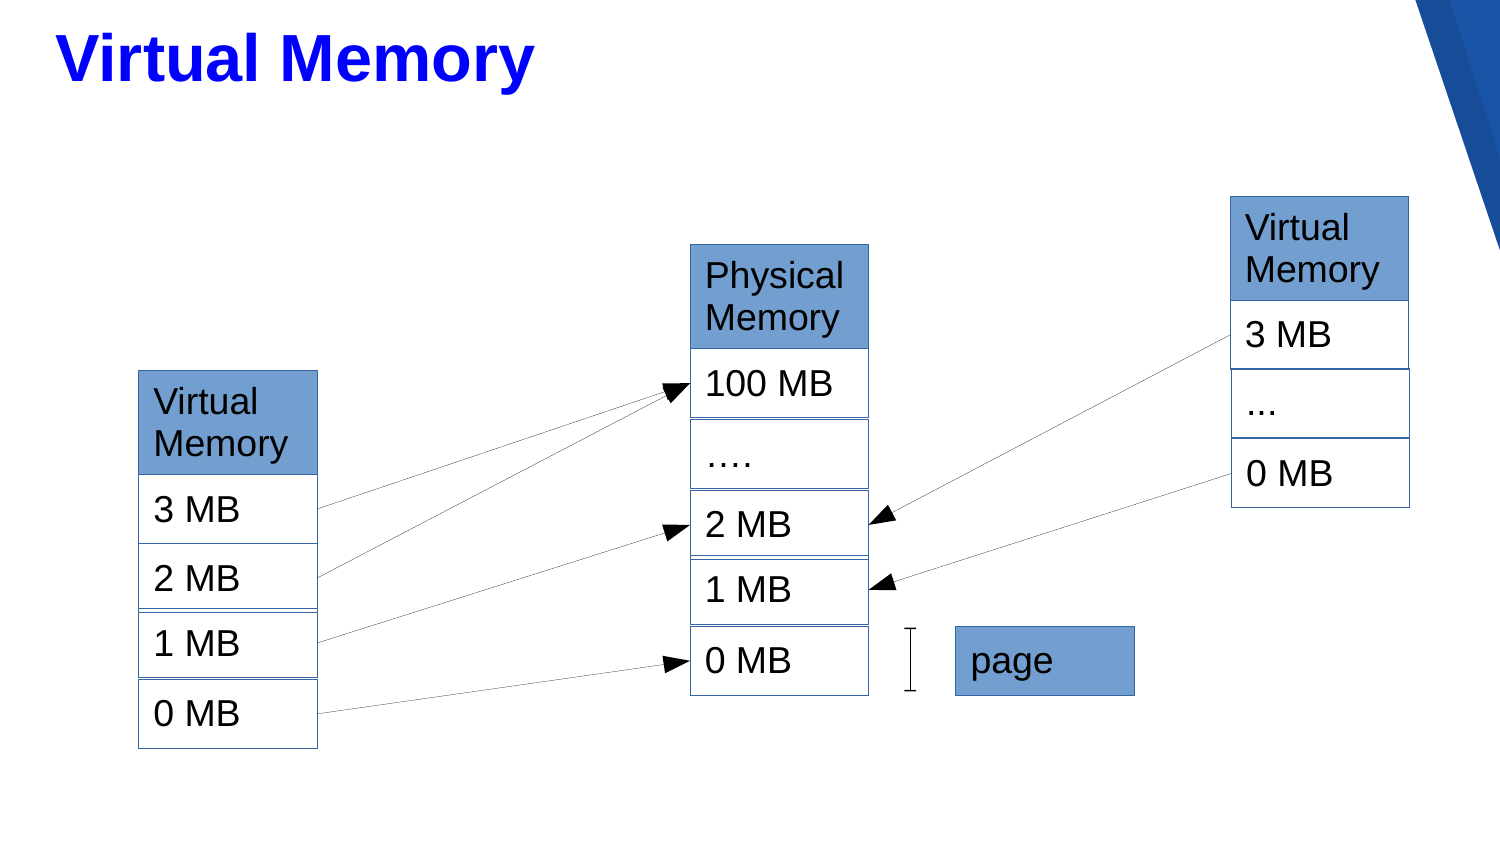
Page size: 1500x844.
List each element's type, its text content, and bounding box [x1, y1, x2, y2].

text_box 0 MB [1231, 438, 1410, 508]
text_box 1 MB [138, 613, 318, 678]
title Virtual Memory [40, 30, 638, 110]
text_box 2 MB [690, 490, 869, 560]
text_box page [955, 626, 1135, 696]
text_box 3 MB [1230, 300, 1409, 370]
text_box 0 MB [690, 626, 869, 696]
text_box ... [1231, 368, 1410, 438]
text_box Physical Memory [690, 244, 869, 349]
text_box 1 MB [690, 560, 869, 625]
text_box 3 MB [138, 474, 318, 544]
text_box Virtual Memory [138, 370, 318, 474]
text_box 100 MB [690, 349, 869, 418]
text_box 0 MB [138, 679, 318, 749]
text_box Virtual Memory [1230, 196, 1409, 300]
text_box …. [690, 419, 869, 489]
text_box 2 MB [138, 544, 318, 613]
